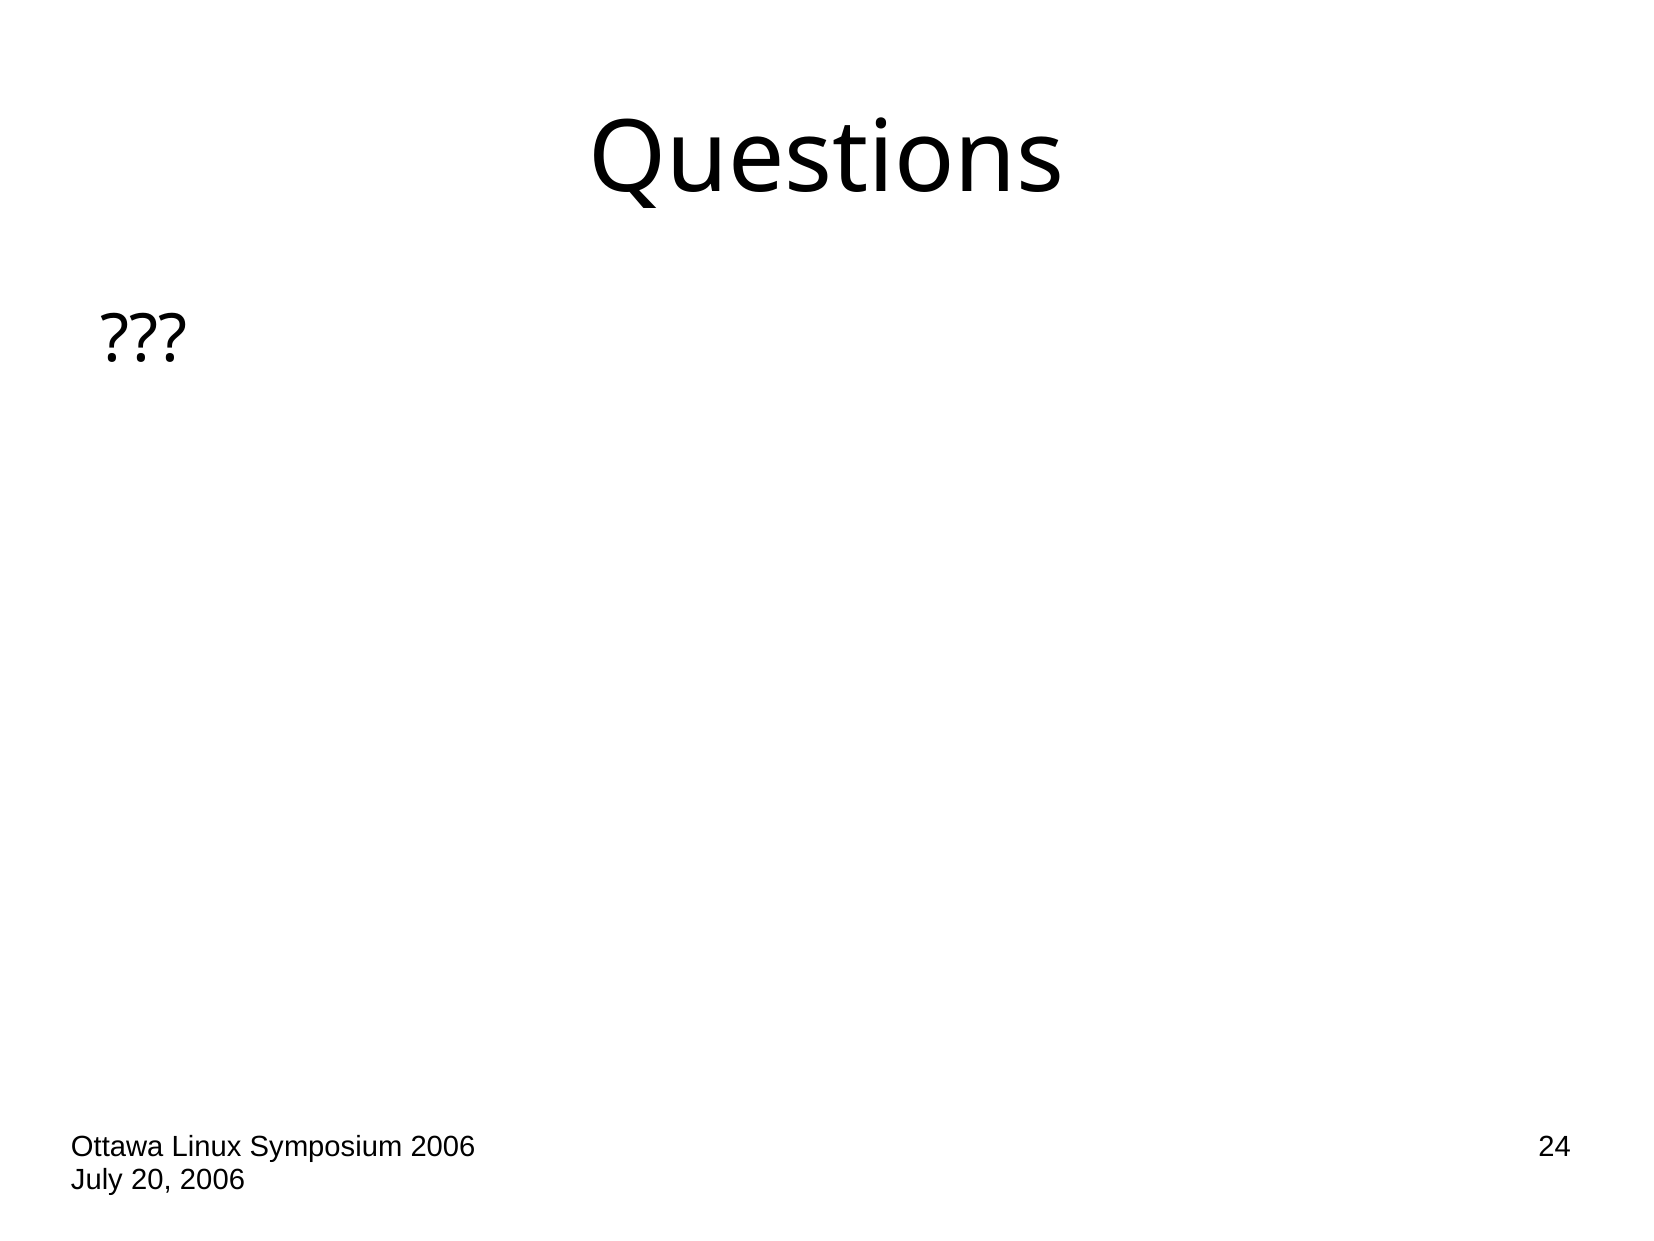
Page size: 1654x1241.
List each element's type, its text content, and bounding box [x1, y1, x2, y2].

title Questions [82, 49, 1571, 257]
list ??? [82, 290, 1571, 1109]
